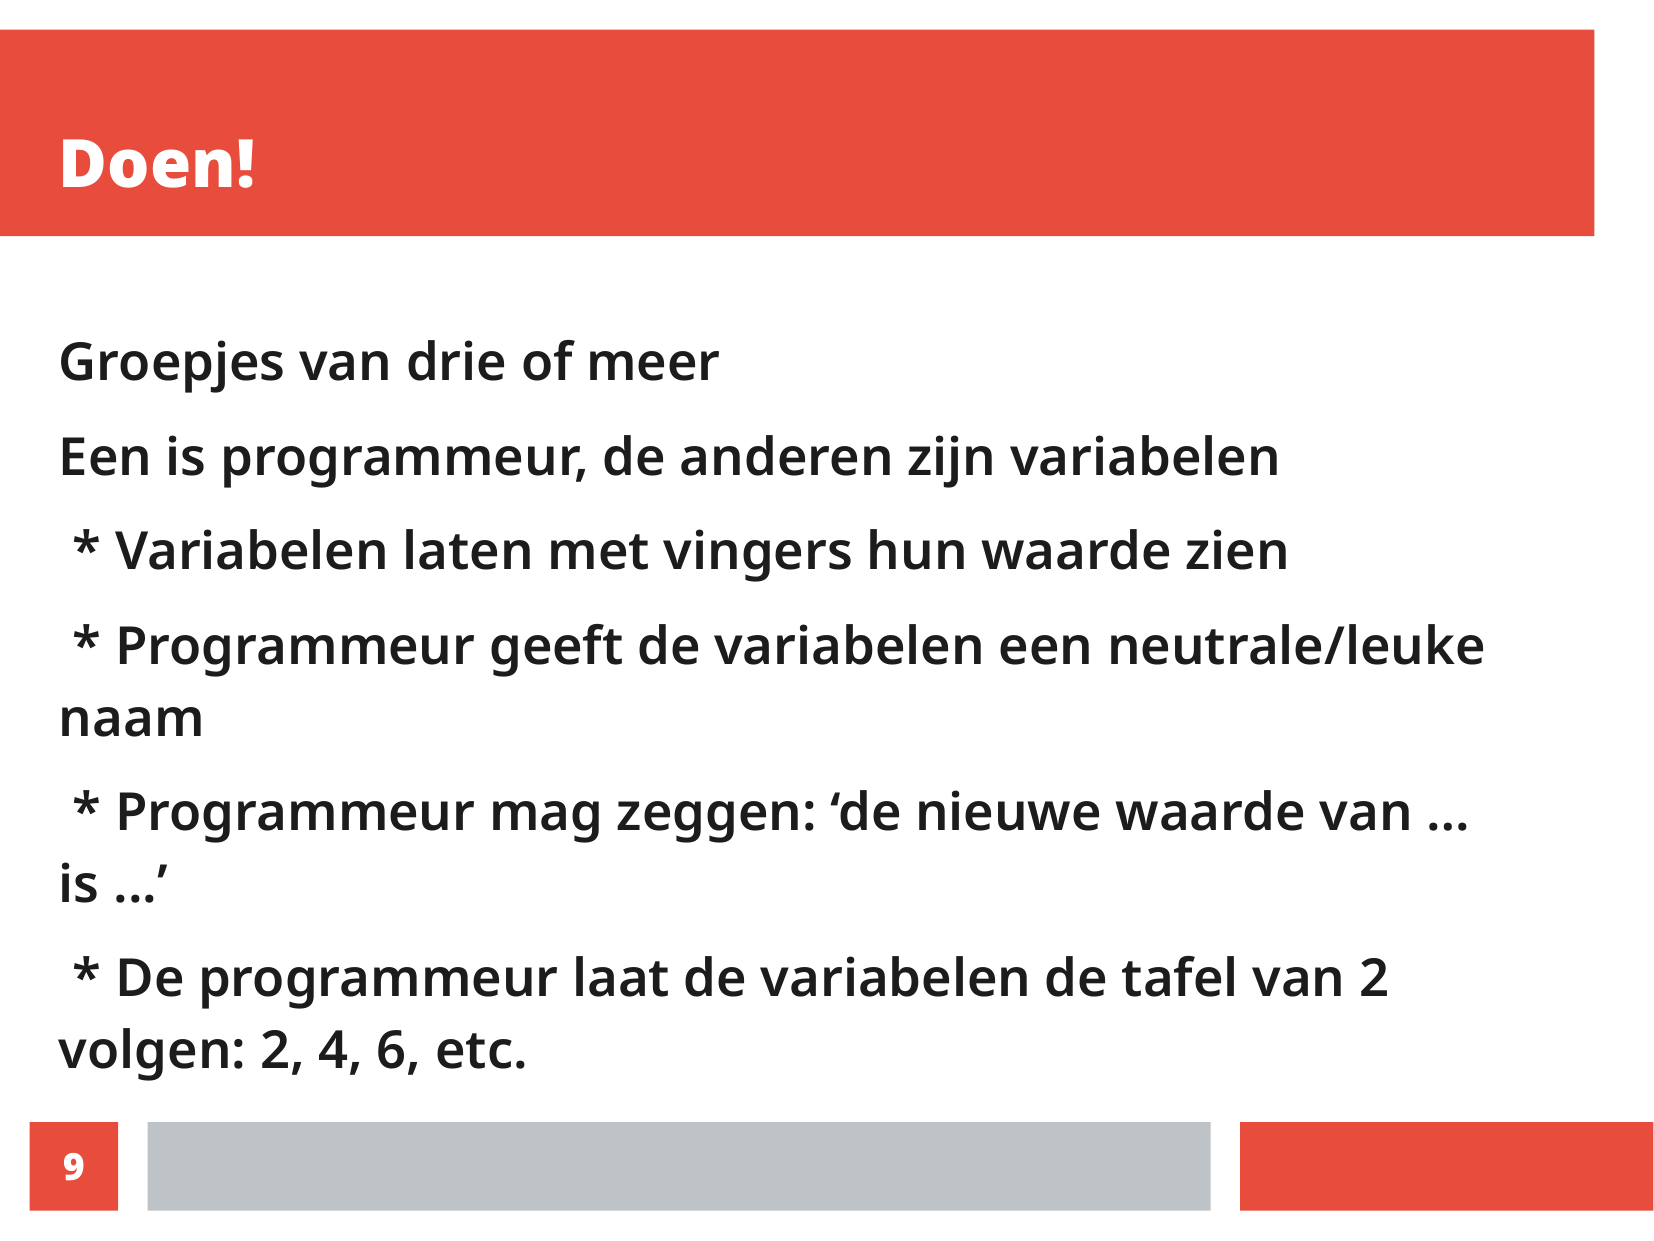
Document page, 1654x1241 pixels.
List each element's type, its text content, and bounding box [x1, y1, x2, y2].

list Groepjes van drie of meer Een is programmeur, de anderen zijn variabelen * Variabelen laten met vingers hun waarde zien * Programmeur geeft de variabelen een neutrale/leuke naam * Programmeur mag zeggen: ‘de nieuwe waarde van … is ...’ * De programmeur laat de variabelen de tafel van 2 volgen: 2, 4, 6, etc. [59, 324, 1565, 1093]
title Doen! [59, 59, 1595, 207]
